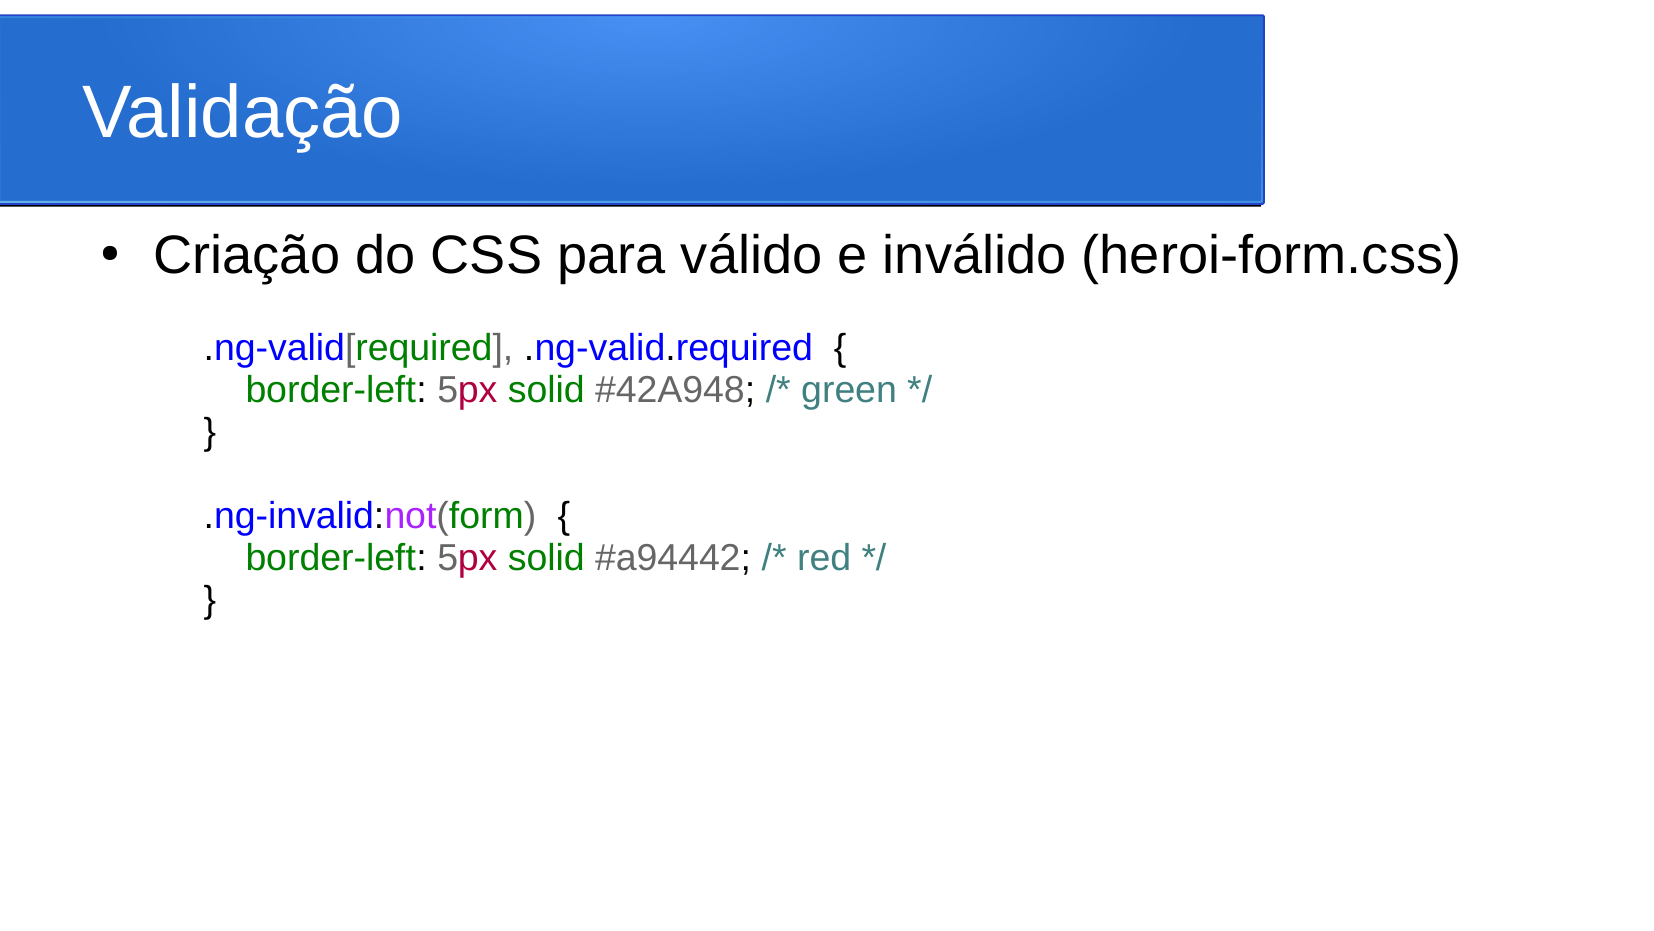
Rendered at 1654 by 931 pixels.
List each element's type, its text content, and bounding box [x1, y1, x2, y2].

text_box .ng-valid[required], .ng-valid.required { border-left: 5px solid #42A948; /* green */ } .ng-invalid:not(form) { border-left: 5px solid #a94442; /* red */ } [188, 318, 957, 628]
list Criação do CSS para válido e inválido (heroi-form.css) [82, 224, 1571, 764]
title Validação [82, 35, 1235, 189]
